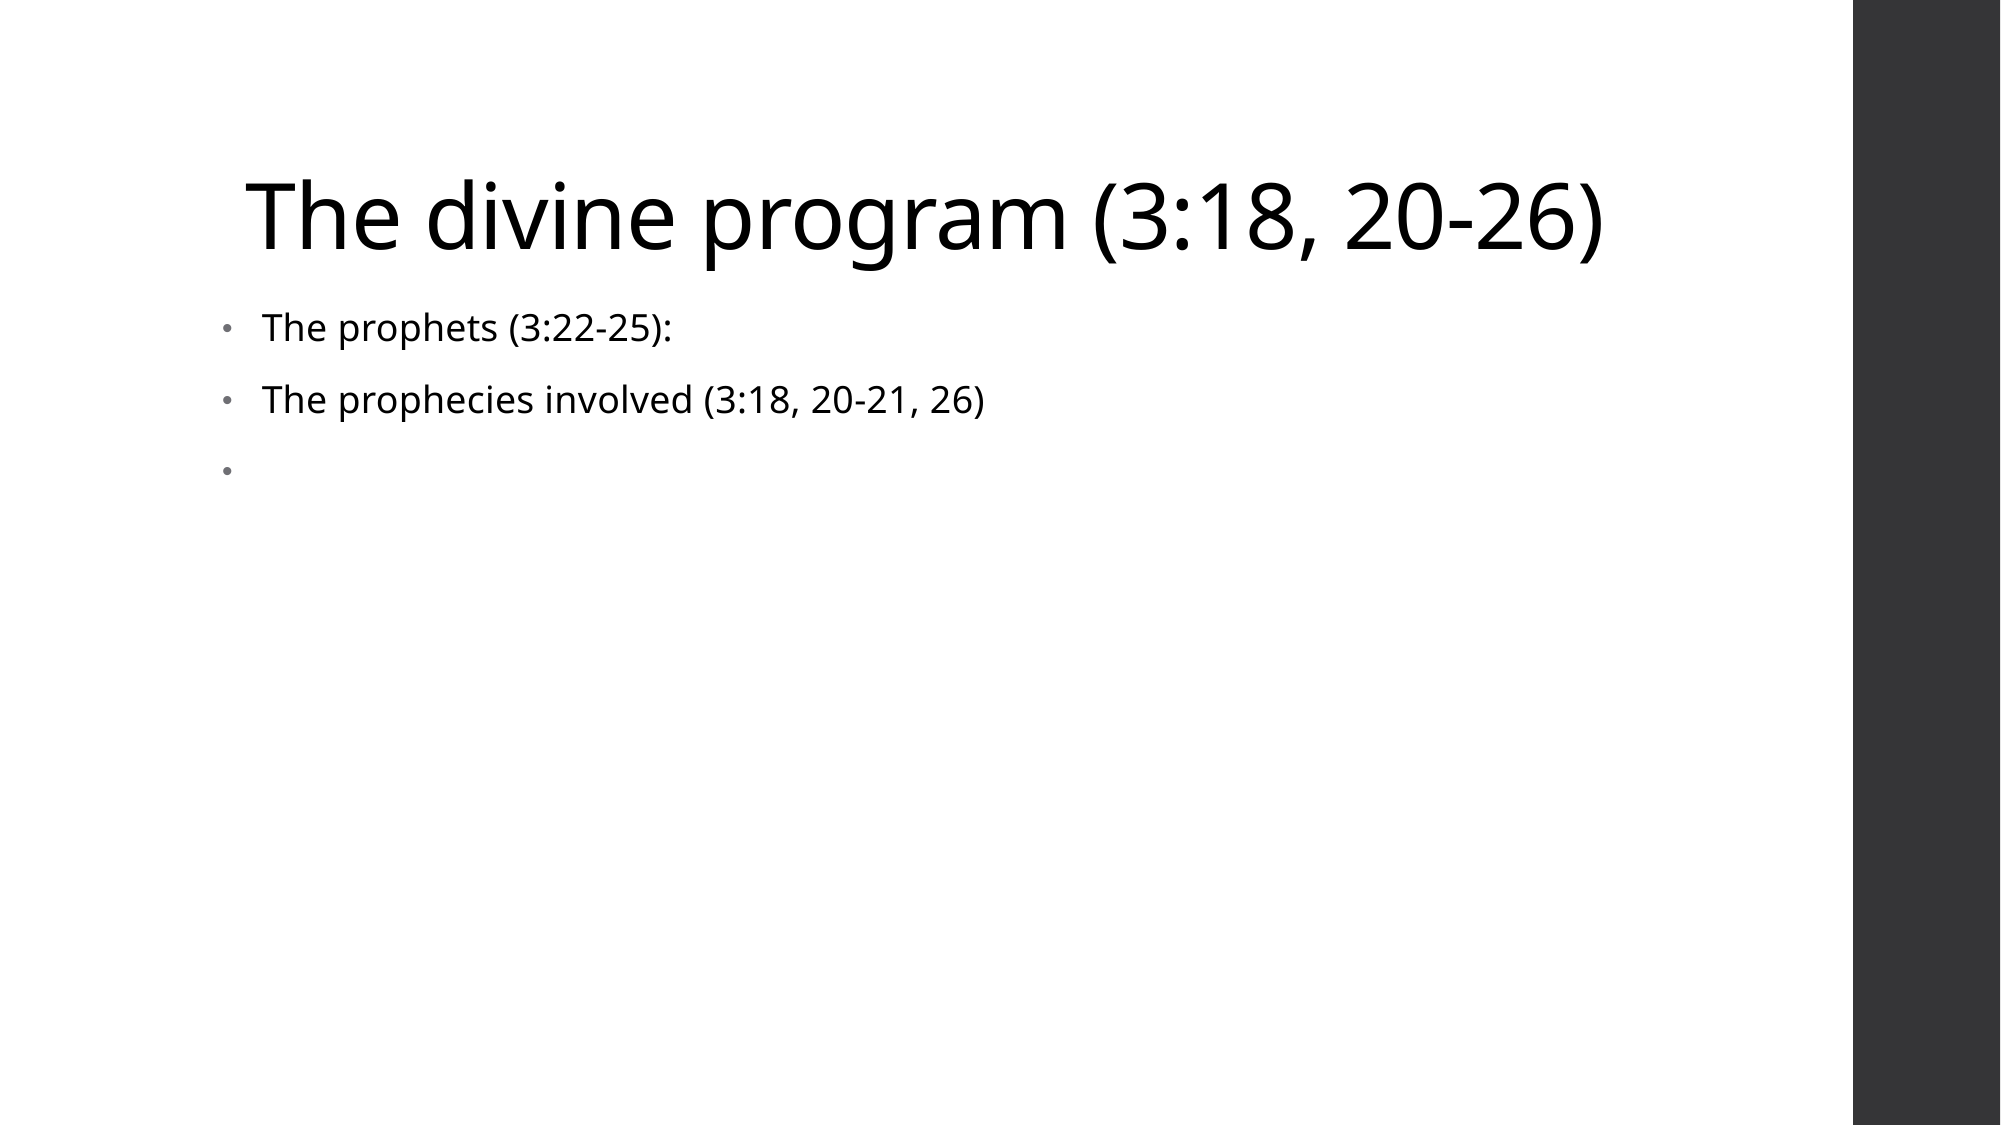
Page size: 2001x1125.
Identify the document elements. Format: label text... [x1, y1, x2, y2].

list The prophets (3:22-25): The prophecies involved (3:18, 20-21, 26) [206, 299, 1617, 1014]
title The divine program (3:18, 20-26) [206, 60, 1797, 278]
